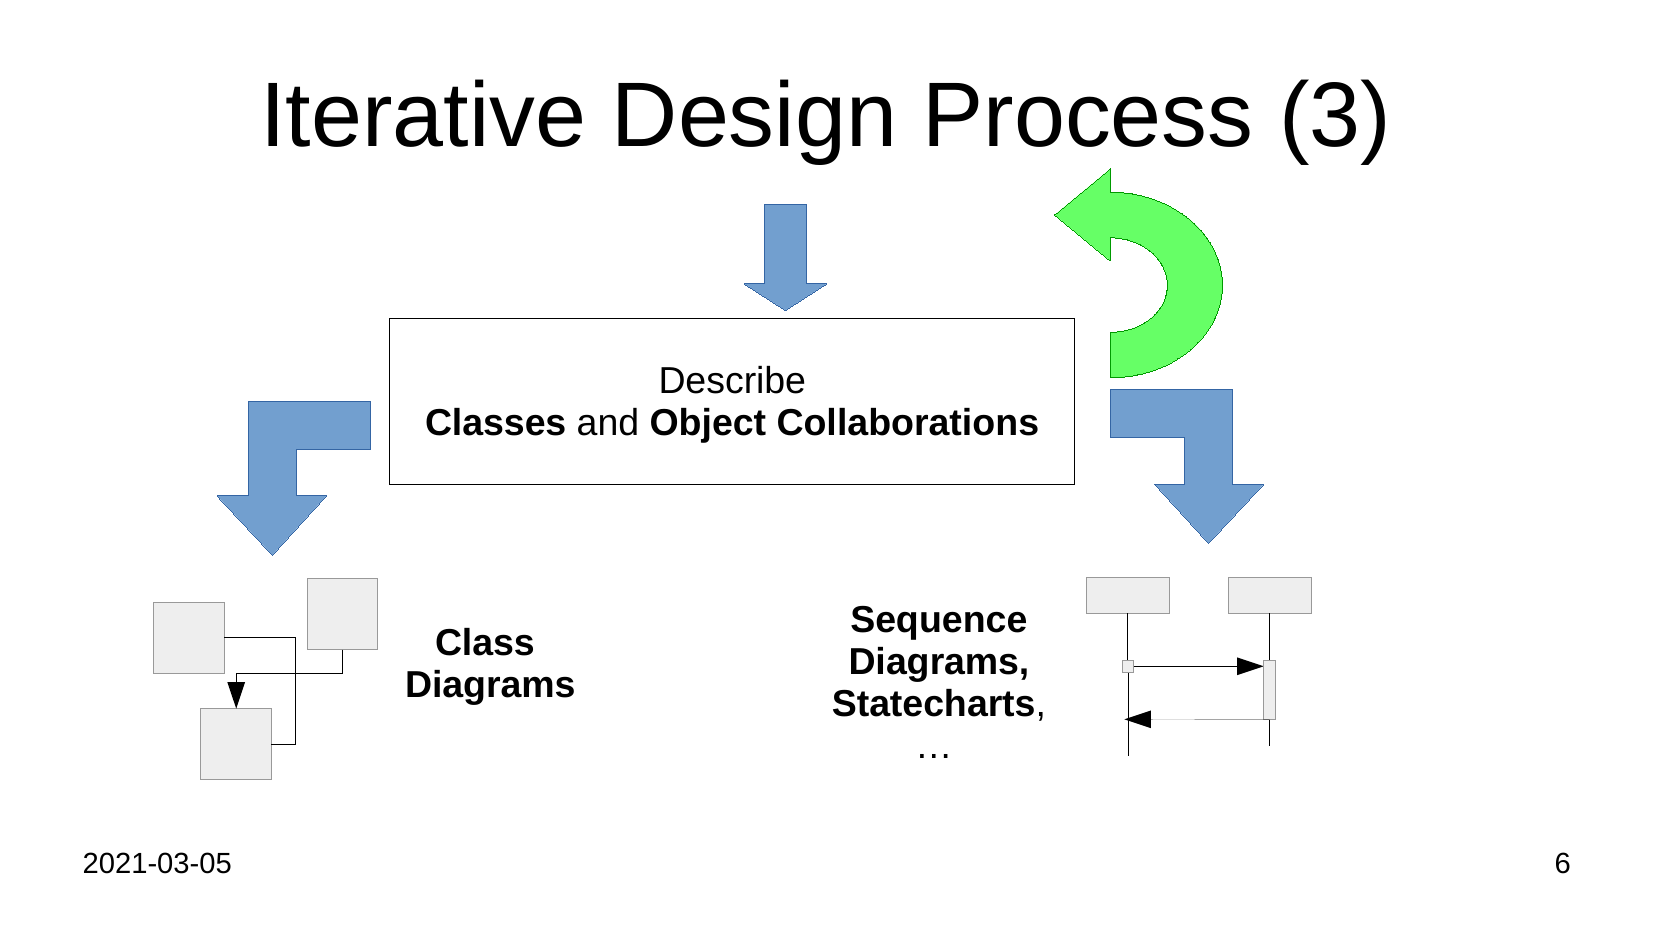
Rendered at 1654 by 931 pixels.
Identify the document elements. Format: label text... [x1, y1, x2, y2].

text_box Sequence Diagrams, Statecharts, … [814, 591, 1063, 839]
text_box [200, 708, 272, 780]
title Iterative Design Process (3) [82, 37, 1571, 193]
text_box [1086, 577, 1170, 614]
text_box [153, 602, 225, 674]
text_box [1263, 660, 1276, 720]
text_box [217, 401, 371, 556]
text_box [1122, 660, 1134, 673]
text_box [307, 578, 342, 650]
text_box Class Diagrams [342, 614, 638, 713]
text_box [1228, 577, 1312, 614]
text_box [1110, 389, 1264, 544]
text_box [343, 578, 378, 614]
text_box [1054, 168, 1223, 378]
text_box Describe Classes and Object Collaborations [389, 318, 1075, 485]
text_box [744, 204, 827, 311]
